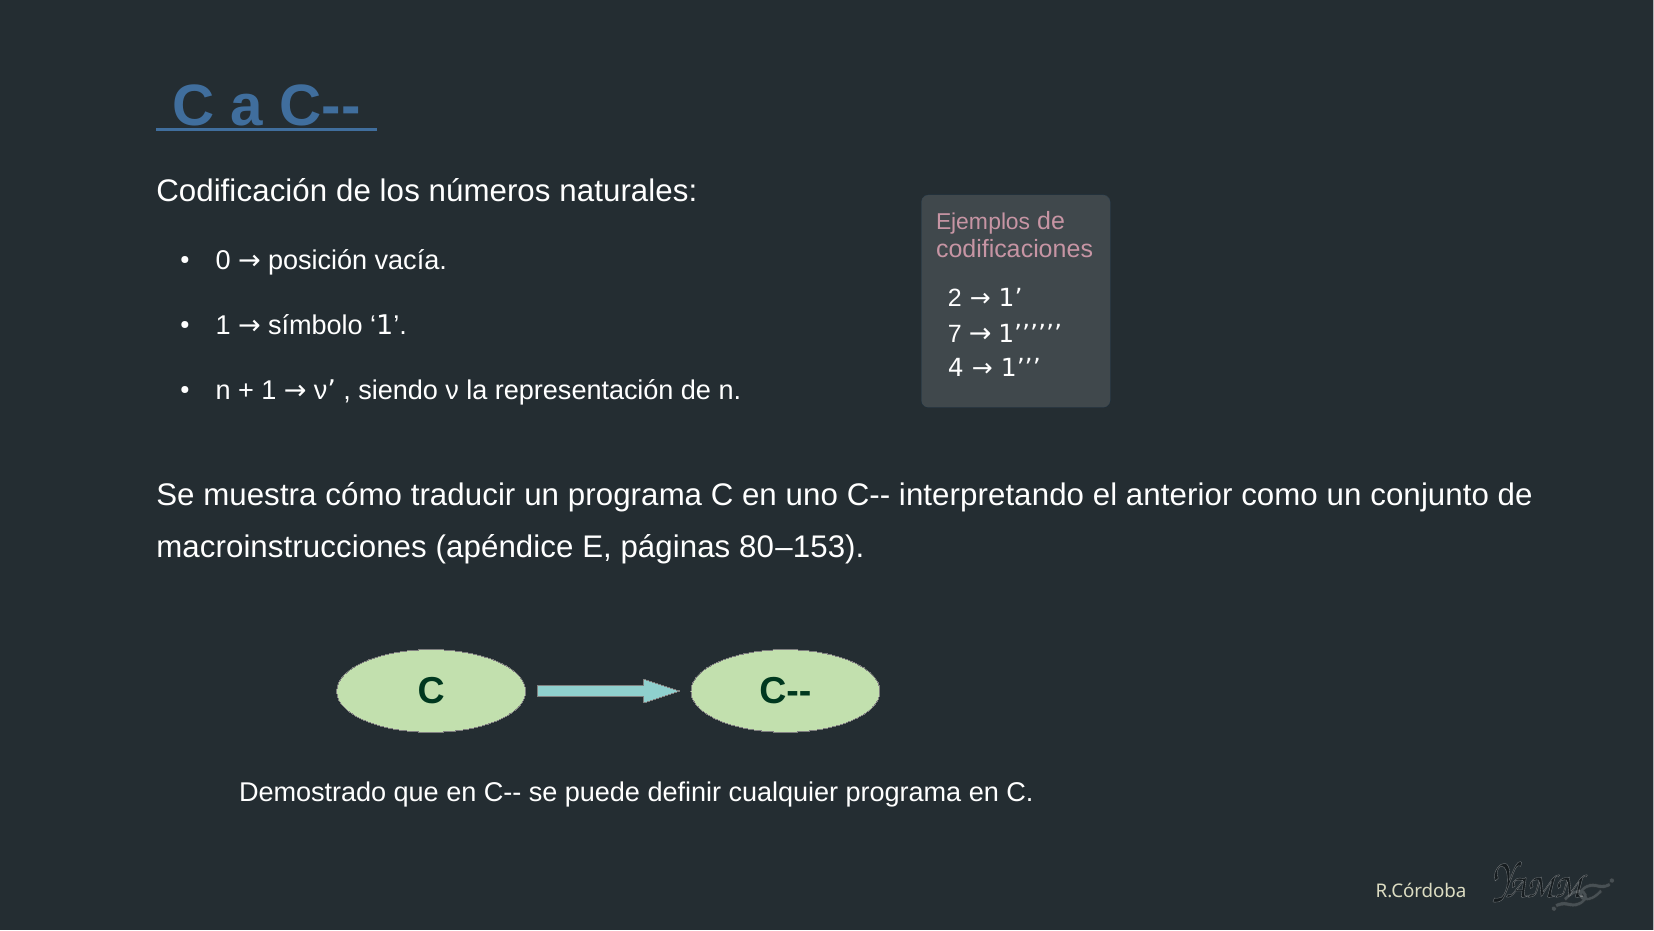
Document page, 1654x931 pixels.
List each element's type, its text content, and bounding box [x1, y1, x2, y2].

text_box C-- [690, 649, 880, 733]
text_box Codificación de los números naturales: [141, 165, 714, 215]
text_box [921, 271, 1111, 408]
text_box C a C-- [141, 64, 414, 148]
text_box Se muestra cómo traducir un programa C en uno C-- interpretando el anterior como un conjunto de macroinstrucciones (apéndice E, páginas 80‒153). [141, 452, 1607, 572]
text_box Demostrado que en C-- se puede definir cualquier programa en C. [224, 769, 1111, 845]
text_box C [336, 649, 526, 733]
text_box 0 → posición vacía. 1 → símbolo ‘1’. n + 1 → ν’ , siendo ν la representación de n. [165, 203, 898, 426]
text_box 2 → 1’ 7 → 1’’’’’’ 4 → 1’’’ [933, 271, 1099, 390]
text_box Ejemplos de codificaciones [921, 199, 1111, 271]
text_box [922, 194, 1110, 199]
text_box [537, 679, 680, 703]
